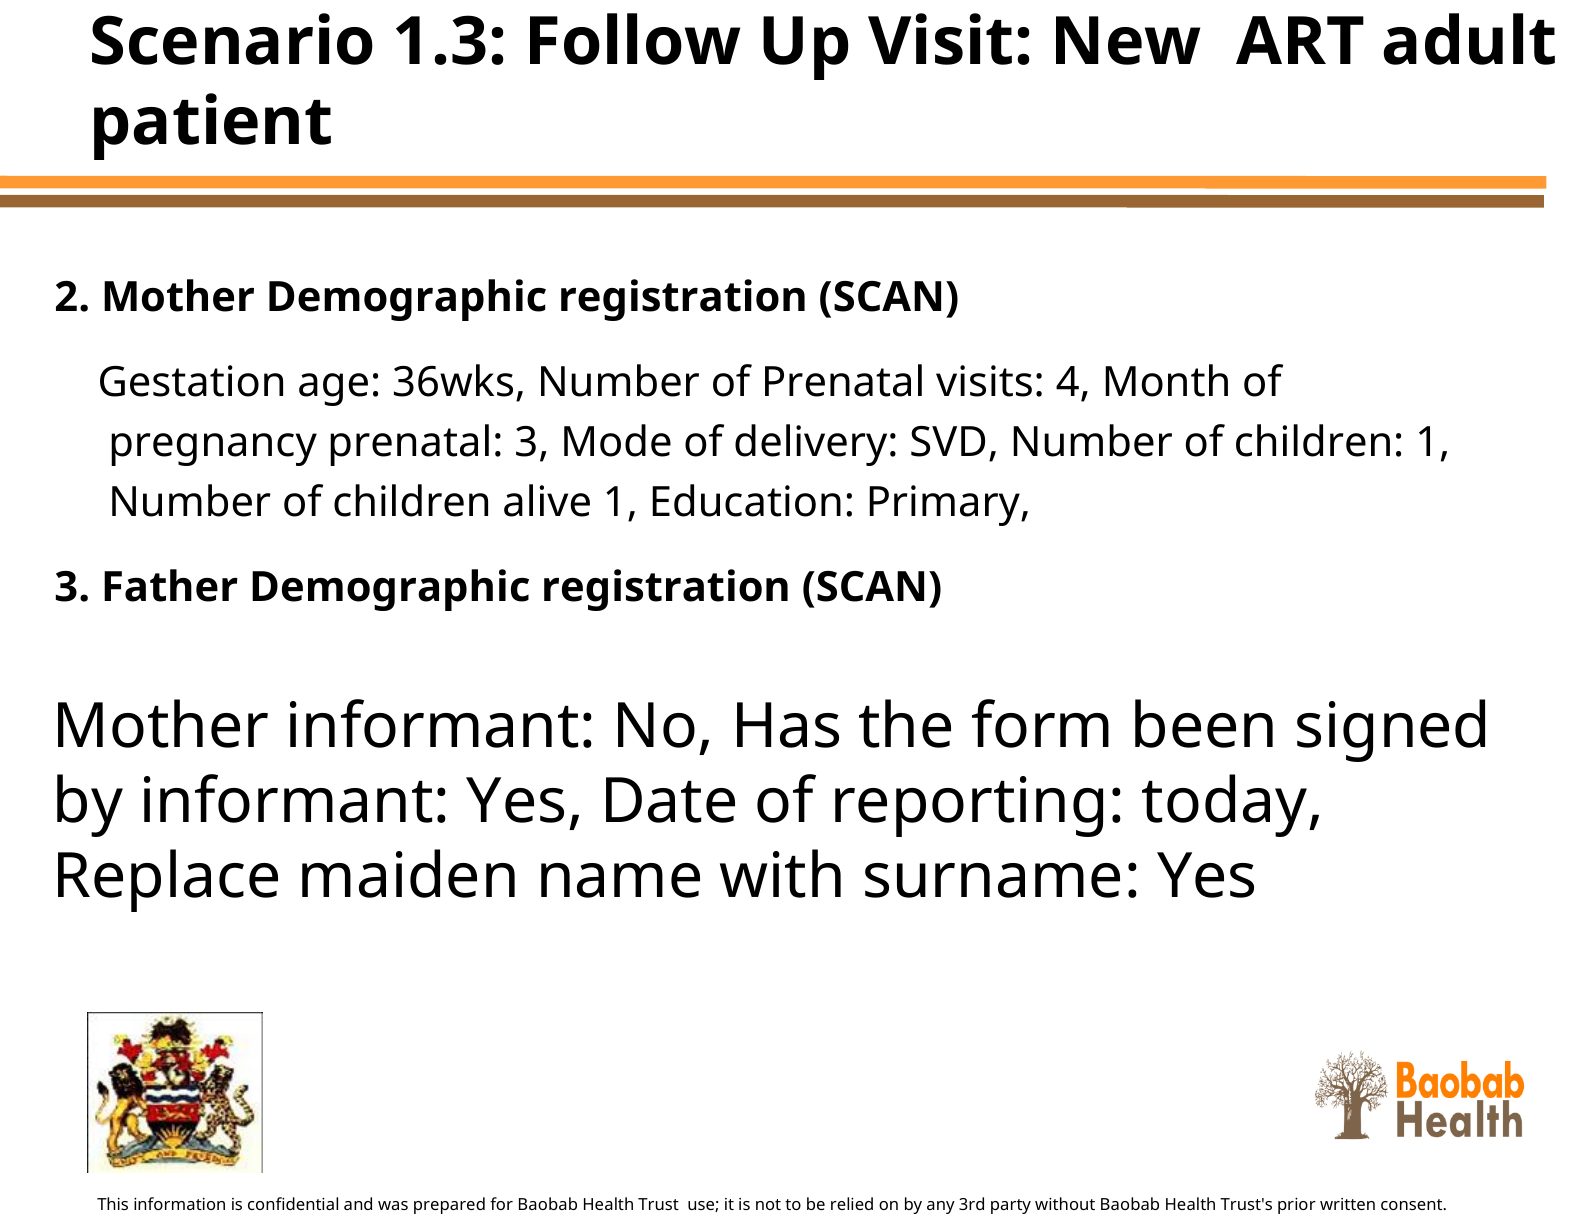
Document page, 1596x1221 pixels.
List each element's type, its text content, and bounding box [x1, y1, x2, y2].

text_box Scenario 1.3: Follow Up Visit: New ART adult patient [75, 29, 1596, 126]
picture [1312, 1050, 1525, 1150]
picture [87, 1128, 263, 1173]
text_box 2. Mother Demographic registration (SCAN) Gestation age: 36wks, Number of Prenatal visits: 4, Month of pregnancy prenatal: 3, Mode of delivery: SVD, Number of children: 1, Number of children alive 1, Education: Primary, 3. Father Demographic registration (SCAN) Mother informant: No, Has the form been signed by informant: Yes, Date of reporting: today, Replace maiden name with surname: Yes [45, 252, 1509, 1128]
